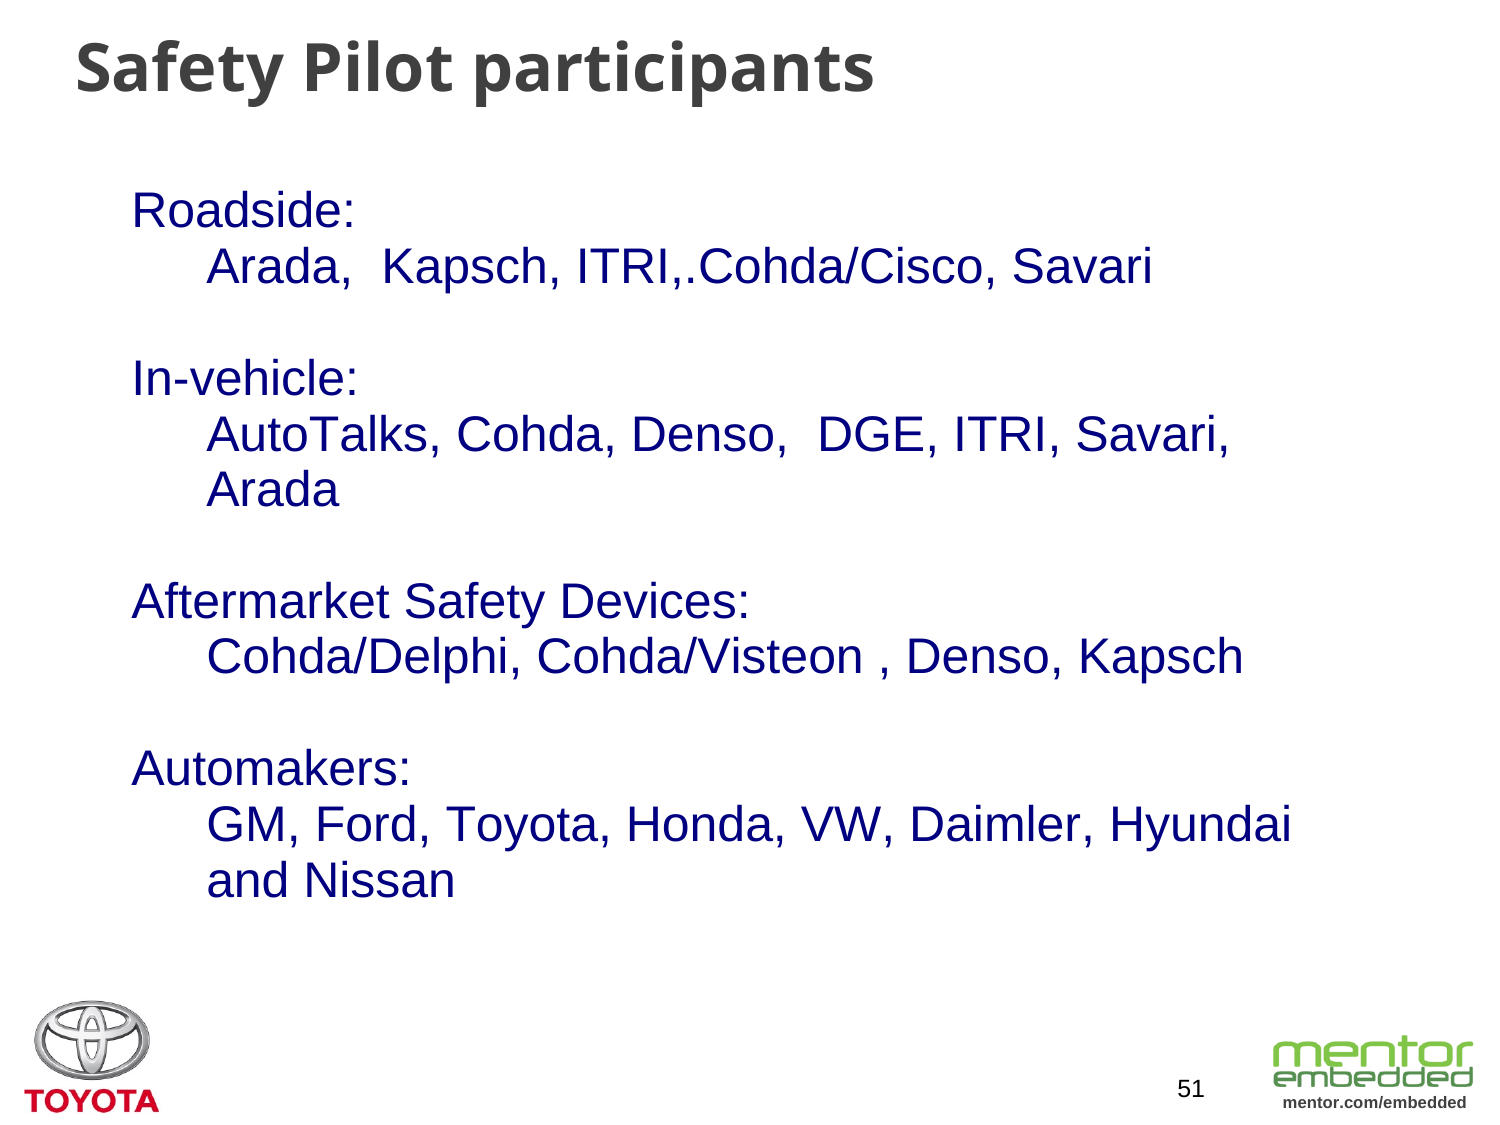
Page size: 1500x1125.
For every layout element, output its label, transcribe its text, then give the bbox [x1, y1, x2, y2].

picture [1268, 1030, 1476, 1092]
text_box Roadside: Arada, Kapsch, ITRI,.Cohda/Cisco, Savari In-vehicle: AutoTalks, Cohda, Denso, DGE, ITRI, Savari, Arada Aftermarket Safety Devices: Cohda/Delphi, Cohda/Visteon , Denso, Kapsch Automakers: GM, Ford, Toyota, Honda, VW, Daimler, Hyundai and Nissan [131, 179, 1325, 961]
text_box Safety Pilot participants [0, 0, 1500, 113]
picture [24, 998, 163, 1114]
